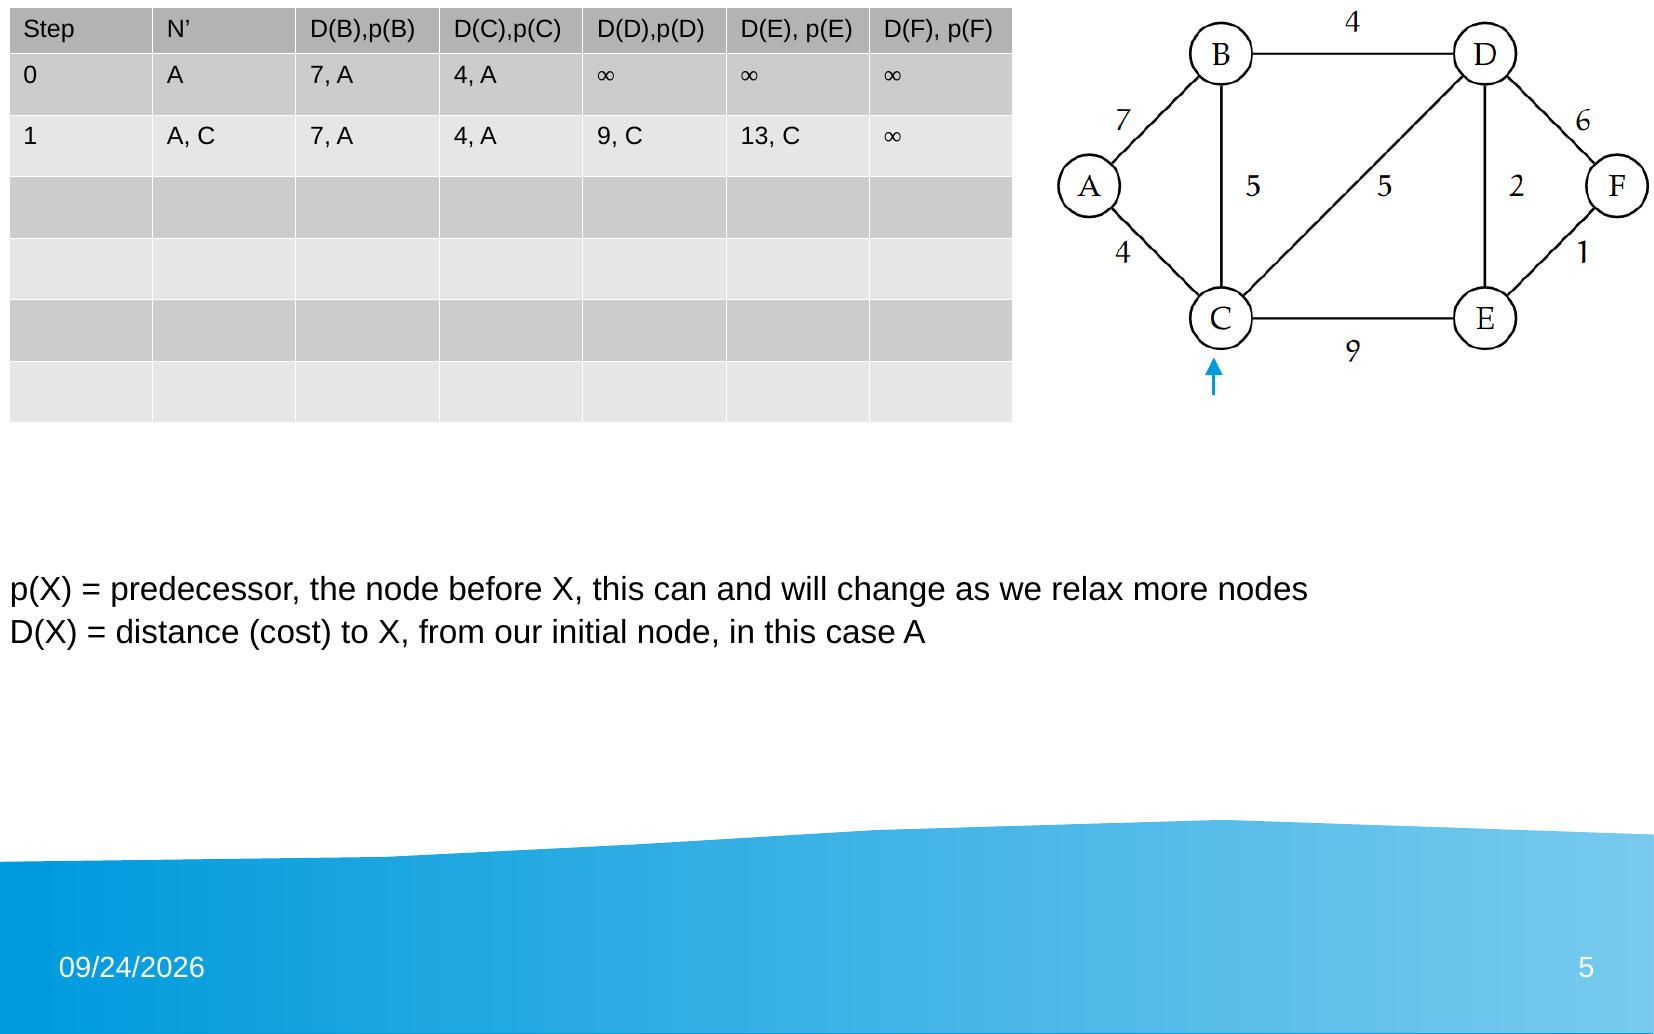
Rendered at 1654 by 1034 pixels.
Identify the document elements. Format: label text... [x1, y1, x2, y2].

table_cell 4, A [440, 116, 582, 176]
table_cell 0 [10, 54, 152, 115]
table_cell 1 [10, 116, 152, 176]
table_cell [583, 177, 726, 238]
text_box D(X) = distance (cost) to X, from our initial node, in this case A [0, 615, 943, 659]
table_header D(E), p(E) [727, 8, 869, 53]
table_cell [296, 177, 439, 238]
table_cell ∞ [870, 116, 1012, 176]
table_cell ∞ [870, 54, 1012, 115]
table_cell ∞ [727, 54, 869, 115]
table_cell 7, A [296, 54, 439, 115]
table_cell [870, 239, 1012, 299]
table_header D(B),p(B) [296, 8, 439, 53]
table_cell [727, 300, 869, 361]
table_cell [153, 239, 295, 299]
table_cell [153, 177, 295, 238]
table_cell 4, A [440, 54, 582, 115]
table_cell [727, 177, 869, 238]
table_cell [10, 239, 152, 299]
table_cell [440, 239, 582, 299]
table_header Step [10, 8, 152, 53]
table_header N’ [153, 8, 295, 53]
table_cell [870, 362, 1012, 422]
picture [1050, 0, 1654, 376]
table_cell [296, 300, 439, 361]
table_cell [10, 362, 152, 422]
table_cell 9, C [583, 116, 726, 176]
table_cell [440, 177, 582, 238]
table_cell [153, 362, 295, 422]
text_box p(X) = predecessor, the node before X, this can and will change as we relax more nodes [0, 562, 1326, 615]
table_cell [727, 362, 869, 422]
table_cell [10, 300, 152, 361]
table_cell [870, 177, 1012, 238]
table_cell 7, A [296, 116, 439, 176]
table_cell [870, 300, 1012, 361]
table_cell [440, 300, 582, 361]
table_cell A [153, 54, 295, 115]
table_header D(D),p(D) [583, 8, 726, 53]
table_cell [583, 300, 726, 361]
table_cell [727, 239, 869, 299]
table_header D(C),p(C) [440, 8, 582, 53]
table_cell ∞ [583, 54, 726, 115]
table_cell A, C [153, 116, 295, 176]
table_cell [583, 362, 726, 422]
table_cell [296, 239, 439, 299]
table_cell [153, 300, 295, 361]
table_cell [10, 177, 152, 238]
table_cell 13, C [727, 116, 869, 176]
table_cell [296, 362, 439, 422]
table_cell [440, 362, 582, 422]
table_header D(F), p(F) [870, 8, 1012, 53]
table_cell [583, 239, 726, 299]
